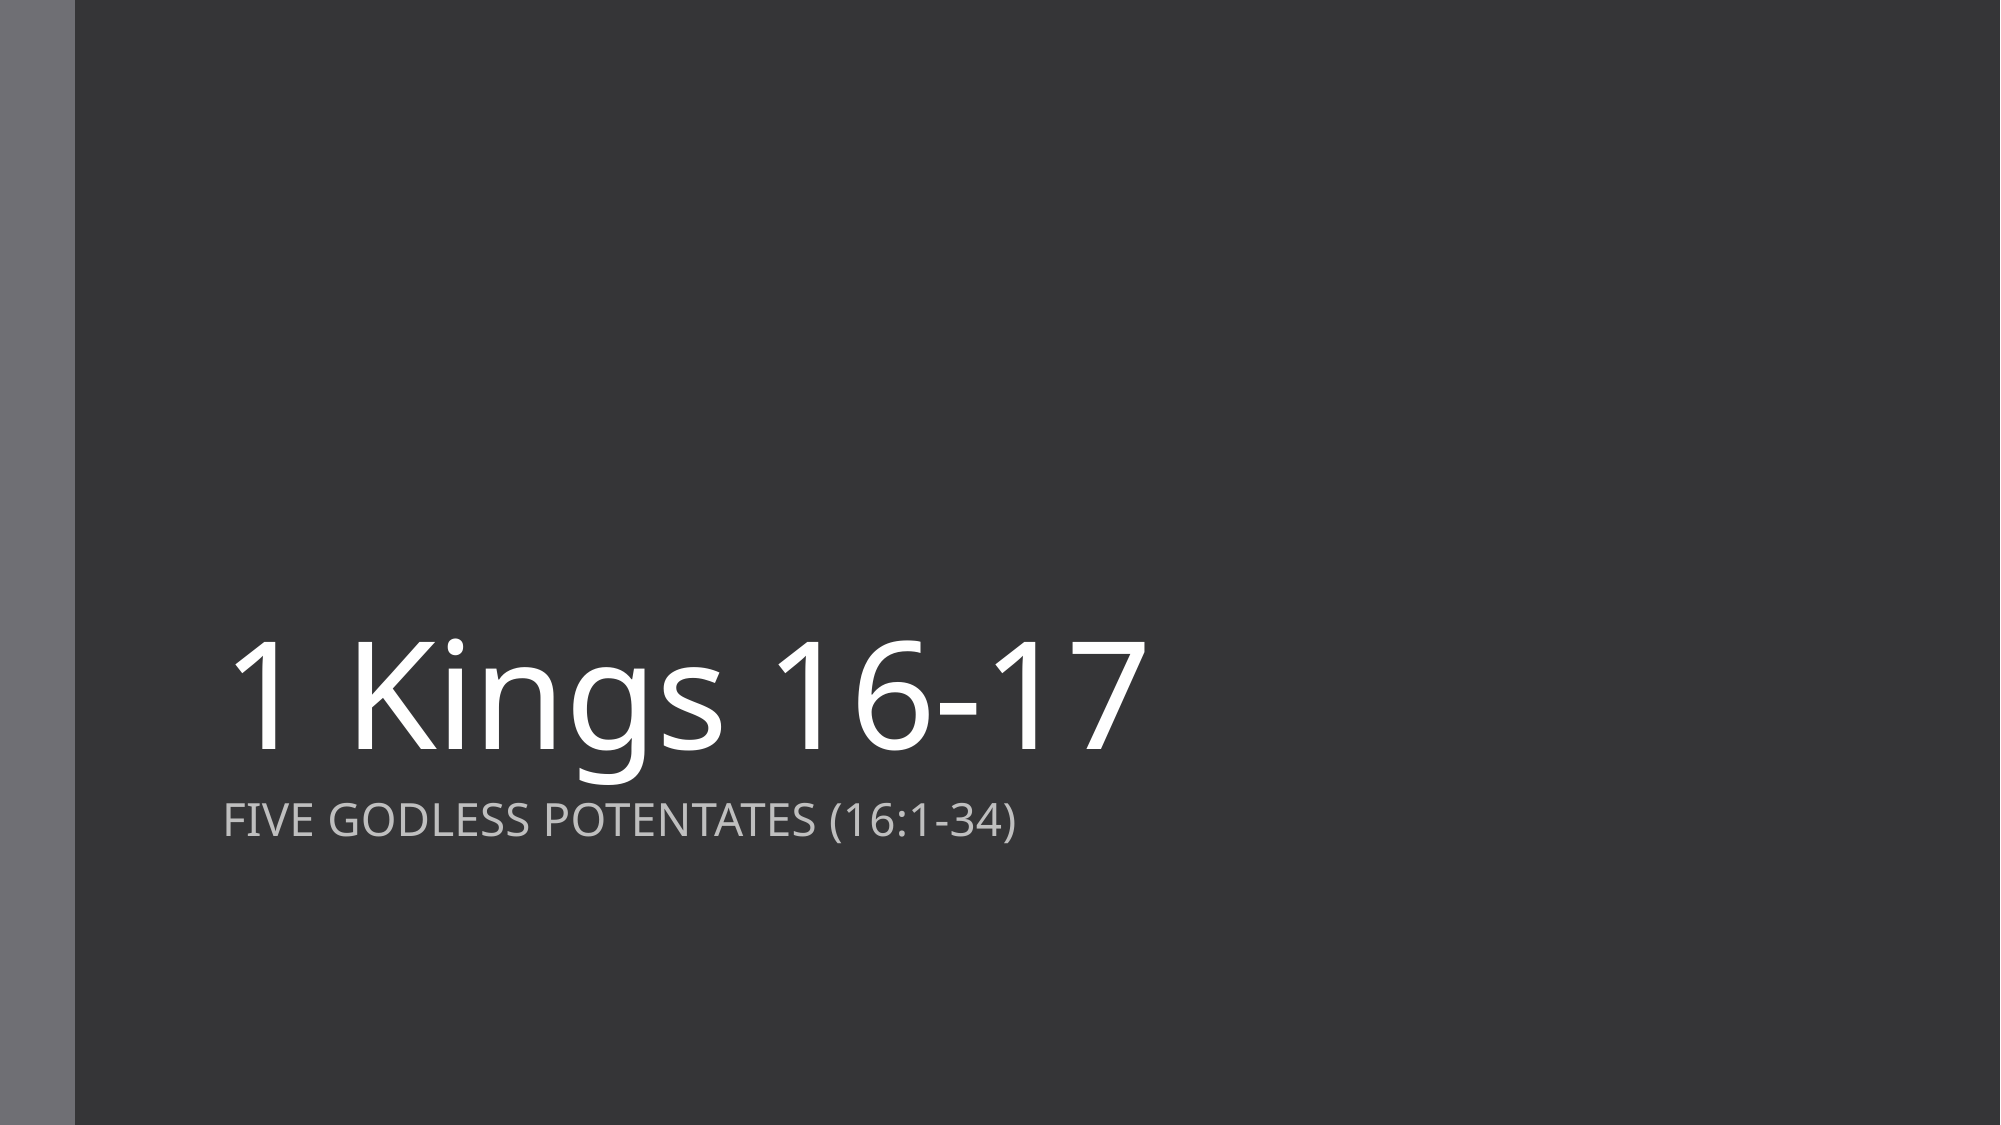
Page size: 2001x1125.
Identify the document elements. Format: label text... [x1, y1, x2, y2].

subtitle FIVE GODLESS POTENTATES (16:1-34) [206, 787, 1752, 1066]
title 1 Kings 16-17 [206, 124, 1752, 787]
